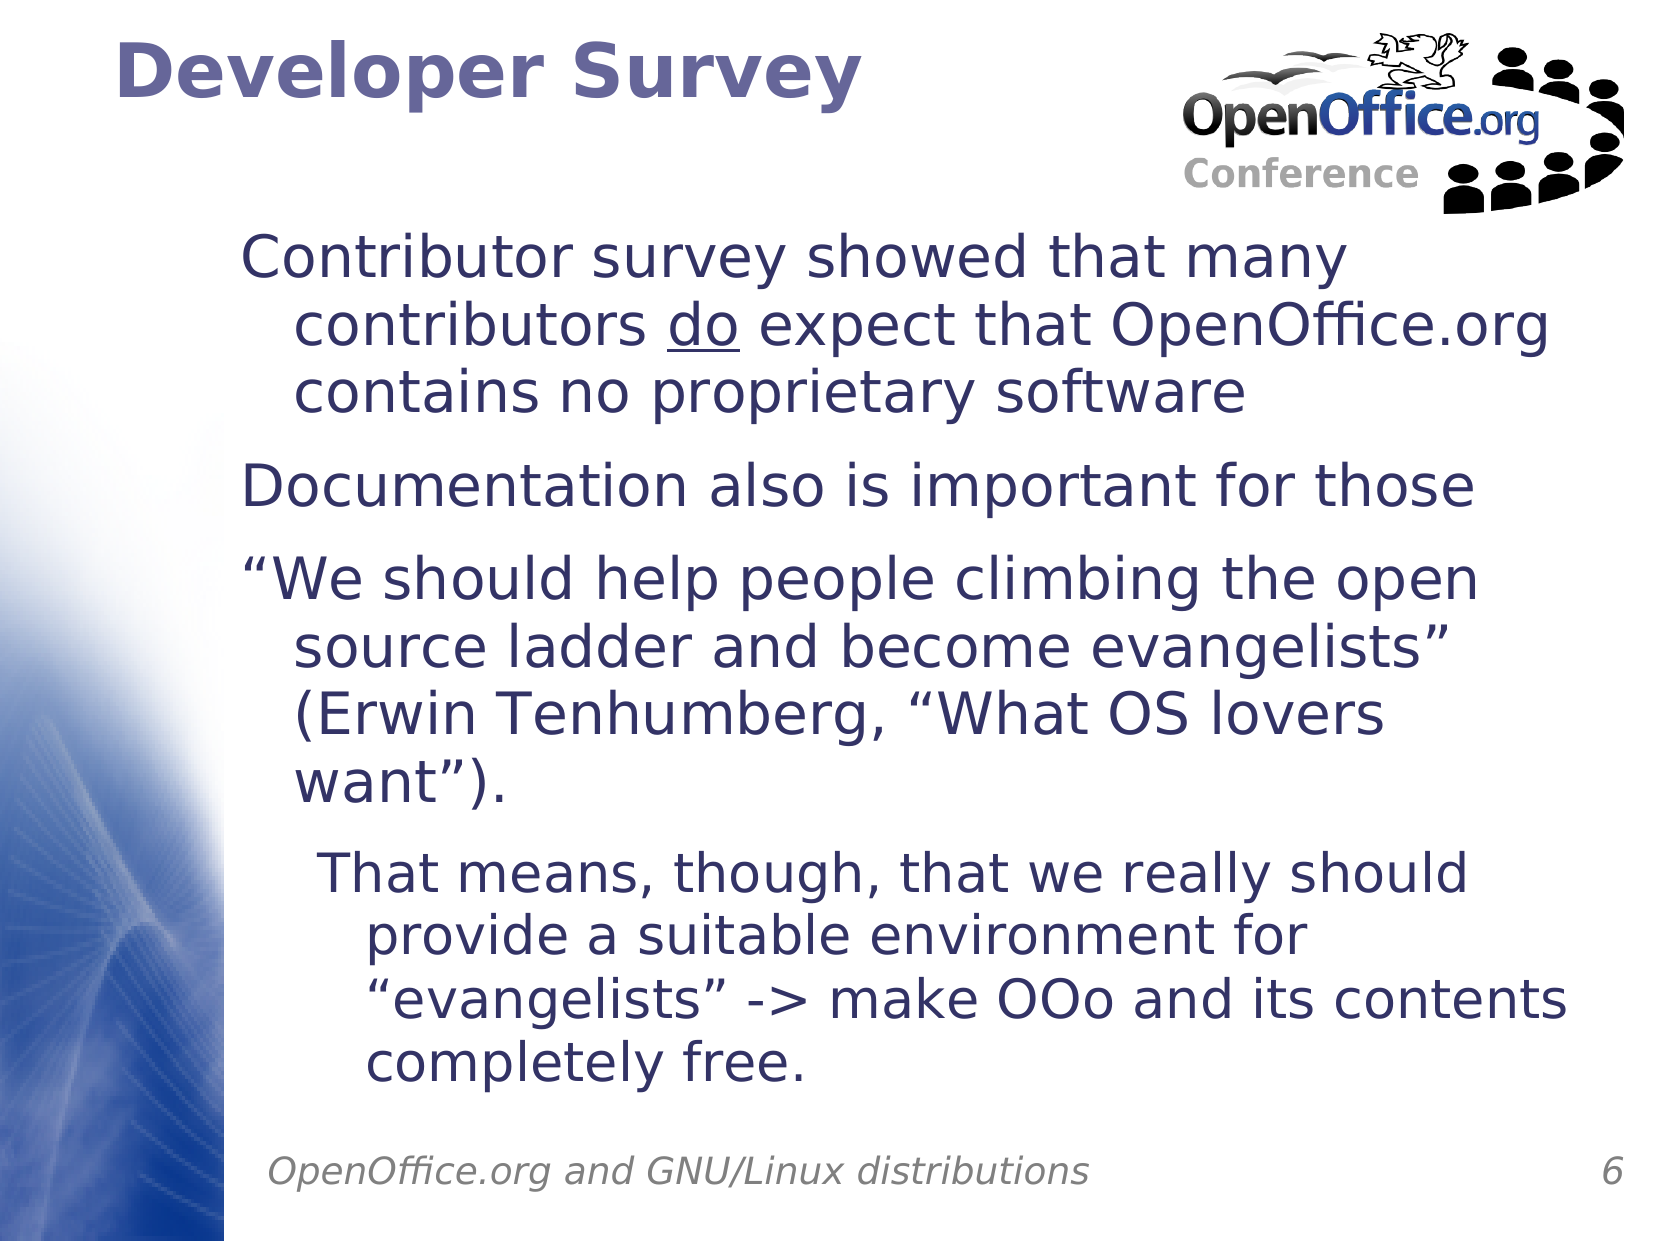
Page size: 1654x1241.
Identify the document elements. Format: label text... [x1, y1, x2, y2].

picture [0, 0, 224, 1241]
list Contributor survey showed that many contributors do expect that OpenOffice.org contains no proprietary software Documentation also is important for those “We should help people climbing the open source ladder and become evangelists” (Erwin Tenhumberg, “What OS lovers want”). That means, though, that we really should provide a suitable environment for “evangelists” -> make OOo and its contents completely free. [223, 223, 1619, 1118]
title Developer Survey [24, 22, 987, 121]
picture [1183, 33, 1624, 214]
